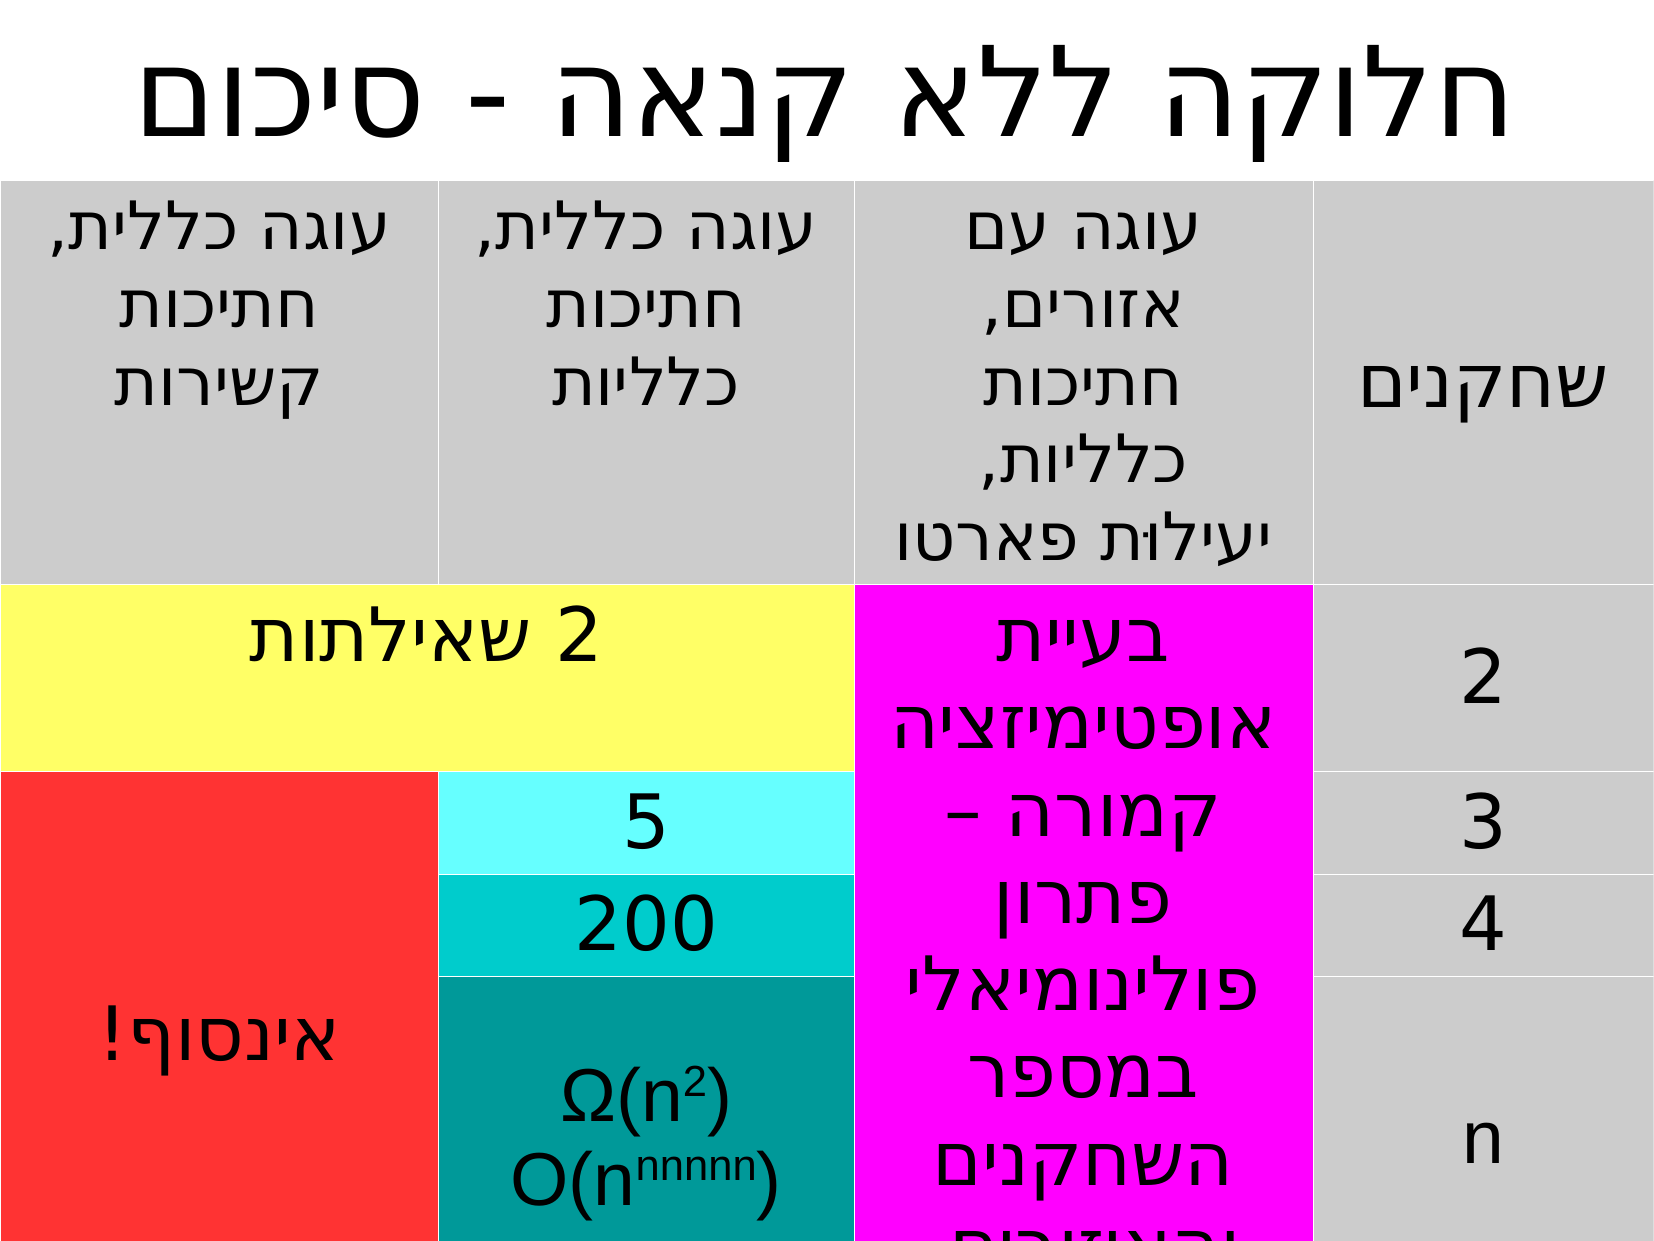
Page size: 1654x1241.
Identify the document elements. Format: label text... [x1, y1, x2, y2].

table_cell בעיית אופטימיזציה קמורה – פתרון פולינומיאלי במספר השחקנים והאיזורים. [855, 585, 1313, 1241]
table_cell אינסוף! [1, 772, 438, 1241]
table_header עוגה עם אזורים, חתיכות כלליות, יעילוּת פארטו [855, 181, 1313, 584]
table_cell 2 שאילתות [1, 585, 854, 771]
table_cell 3 [1314, 772, 1654, 874]
table_cell n [1314, 977, 1654, 1241]
table_cell 5 [439, 772, 854, 874]
table_cell 200 [439, 875, 854, 976]
table_header שחקנים [1314, 181, 1654, 584]
table_header עוגה כללית, חתיכות כלליות [439, 181, 854, 584]
title חלוקה ללא קנאה - סיכום [30, 7, 1654, 166]
table_header עוגה כללית, חתיכות קשירות [1, 181, 438, 584]
table_cell 4 [1314, 875, 1654, 976]
table_cell Ω(n2) O(nnnnnn) [439, 977, 854, 1241]
table_cell 2 [1314, 585, 1654, 771]
